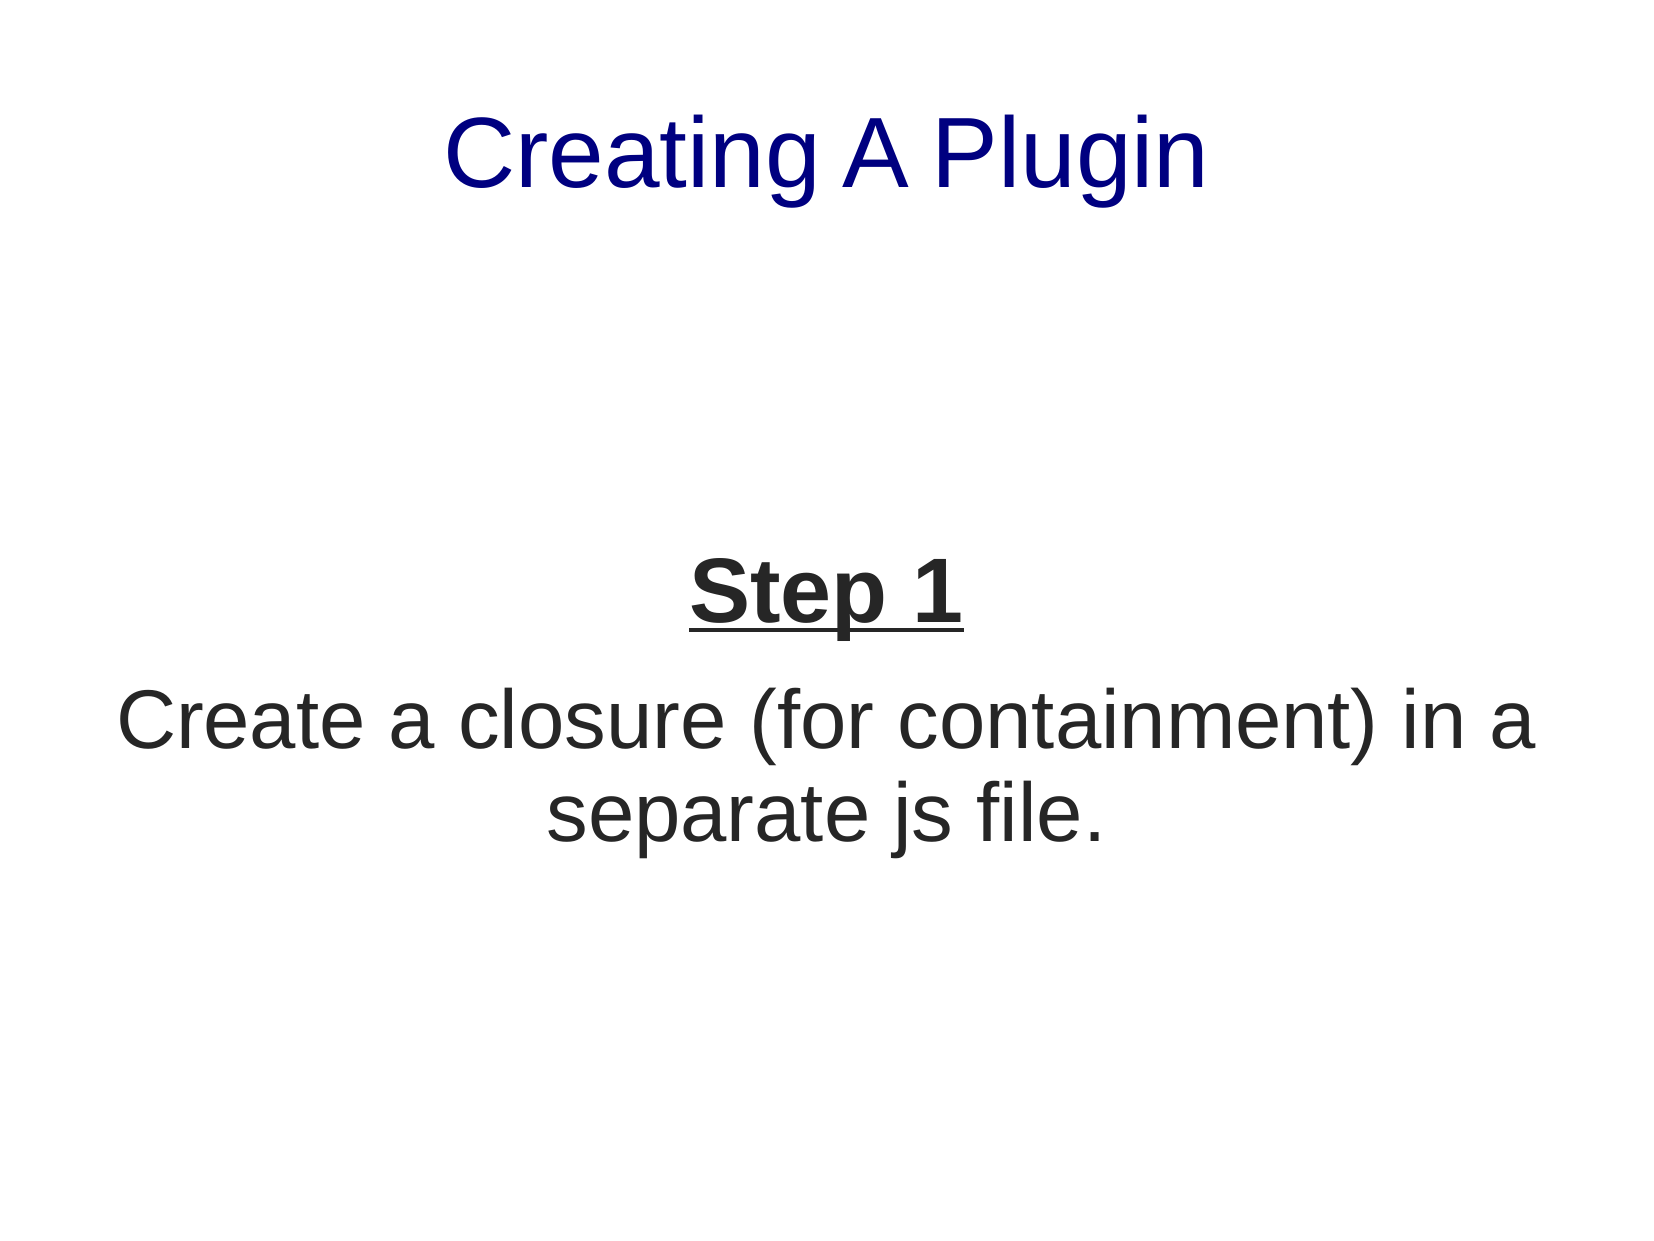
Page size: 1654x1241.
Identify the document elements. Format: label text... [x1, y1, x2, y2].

title Creating A Plugin [82, 49, 1571, 257]
subtitle Step 1 Create a closure (for containment) in a separate js file. [82, 290, 1571, 1109]
